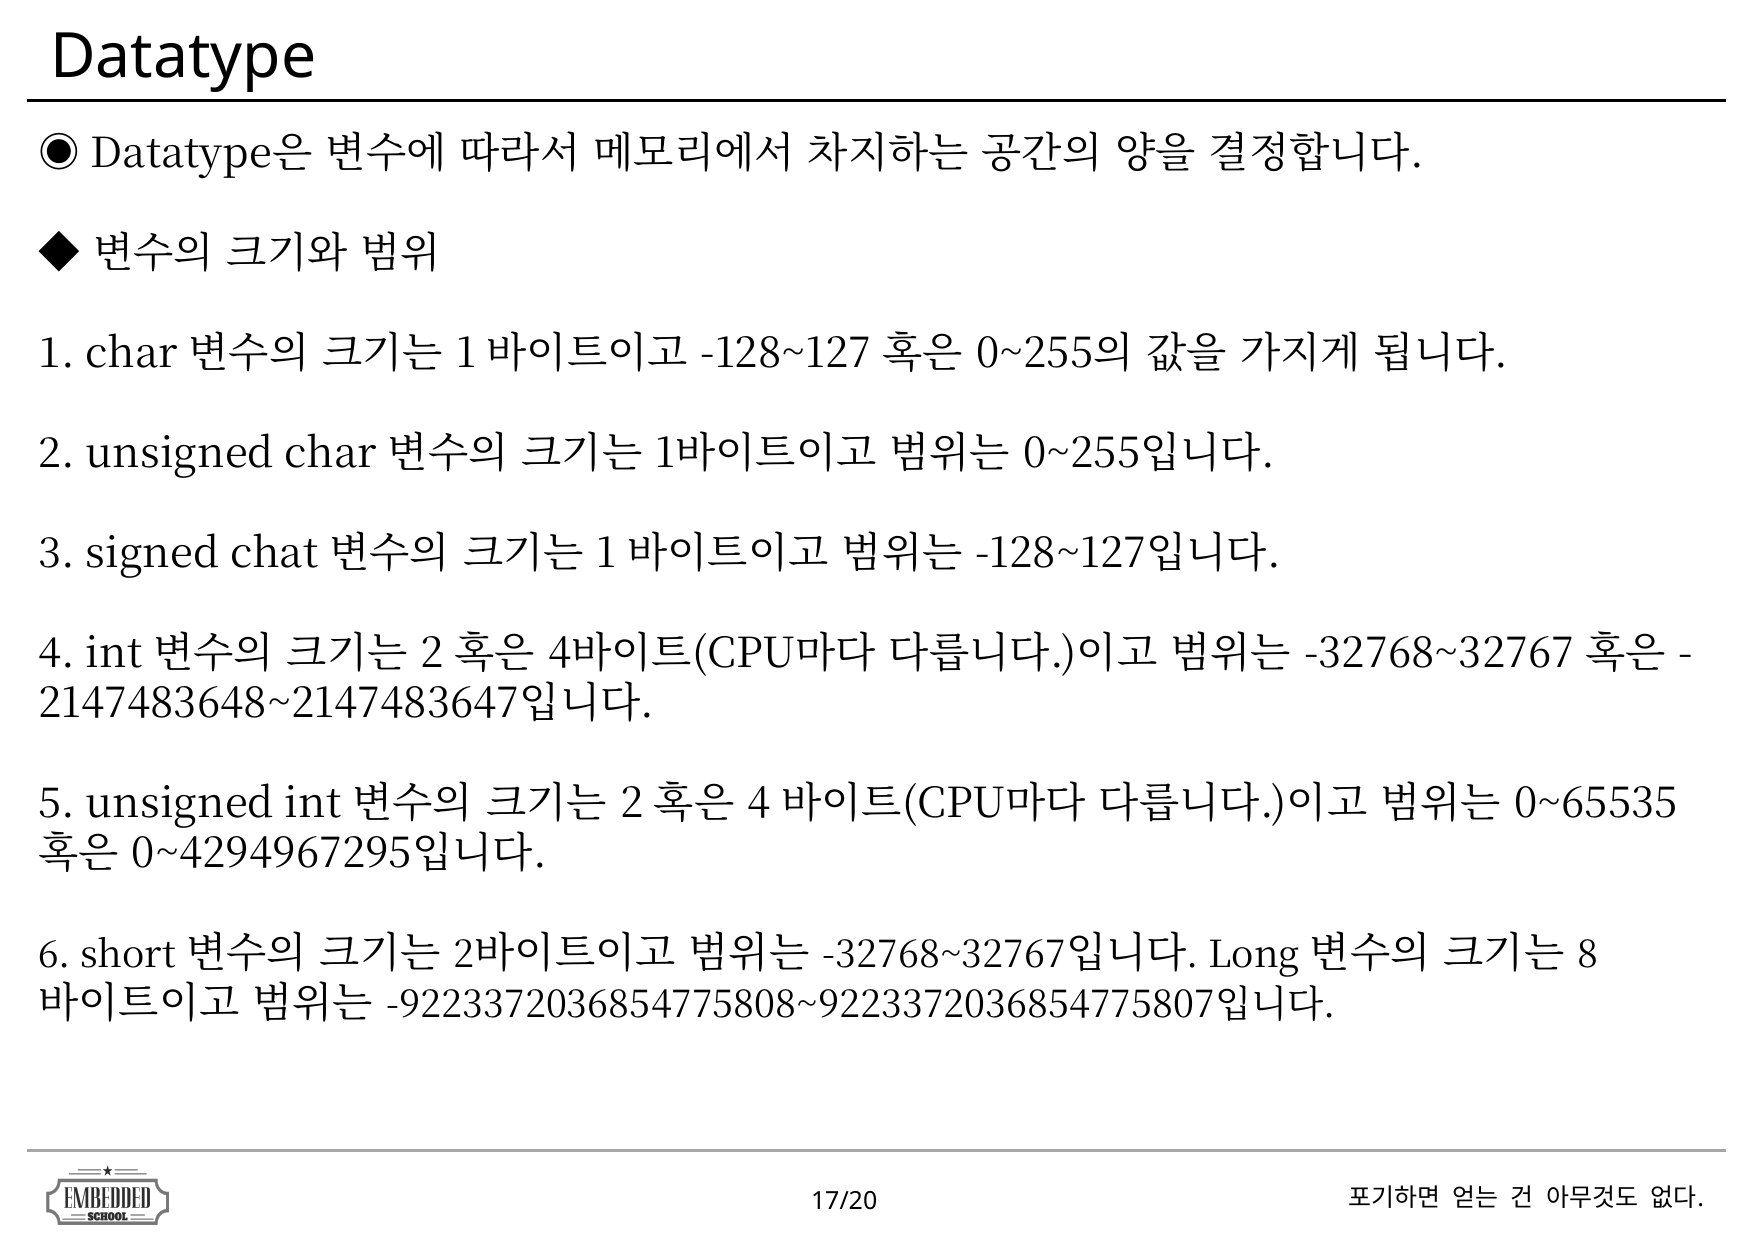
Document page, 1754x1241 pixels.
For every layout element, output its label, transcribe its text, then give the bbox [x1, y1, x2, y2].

text_box 17/20 [765, 1177, 923, 1223]
text_box ◉ Datatype은 변수에 따라서 메모리에서 차지하는 공간의 양을 결정합니다. ◆ 변수의 크기와 범위 1. char 변수의 크기는 1 바이트이고 -128~127 혹은 0~255의 값을 가지게 됩니다. 2. unsigned char 변수의 크기는 1바이트이고 범위는 0~255입니다. 3. signed chat 변수의 크기는 1 바이트이고 범위는 -128~127입니다. 4. int 변수의 크기는 2 혹은 4바이트(CPU마다 다릅니다.)이고 범위는 -32768~32767 혹은 -2147483648~2147483647입니다. 5. unsigned int 변수의 크기는 2 혹은 4 바이트(CPU마다 다릅니다.)이고 범위는 0~65535 혹은 0~4294967295입니다. 6. short 변수의 크기는 2바이트이고 범위는 -32768~32767입니다. Long 변수의 크기는 8바이트이고 범위는 -9223372036854775808~9223372036854775807입니다. [23, 118, 1725, 1034]
text_box Datatype [35, 7, 1725, 98]
picture [27, 1164, 188, 1231]
